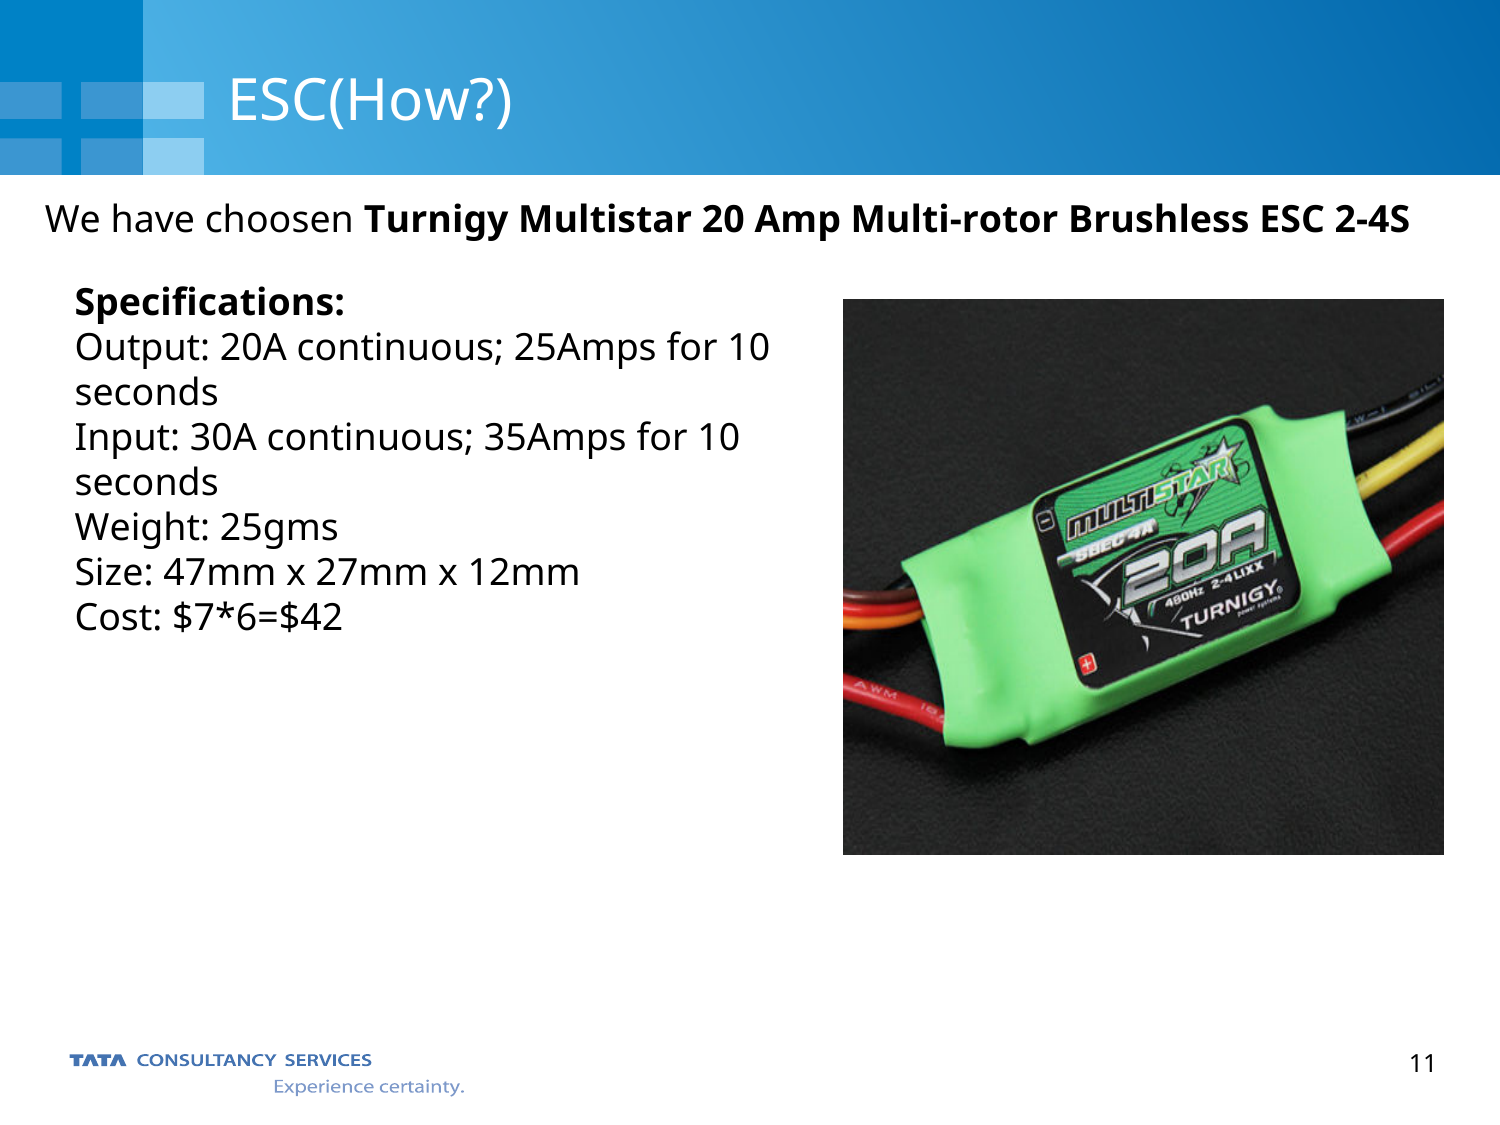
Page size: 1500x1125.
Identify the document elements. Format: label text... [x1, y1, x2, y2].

text_box ESC(How?) [212, 54, 1448, 132]
text_box Specifications: Output: 20A continuous; 25Amps for 10 seconds Input: 30A continuous; 35Amps for 10 seconds Weight: 25gms Size: 47mm x 27mm x 12mm Cost: $7*6=$42 [59, 270, 810, 646]
text_box We have choosen Turnigy Multistar 20 Amp Multi-rotor Brushless ESC 2-4S [29, 187, 1427, 248]
picture [843, 299, 1444, 855]
